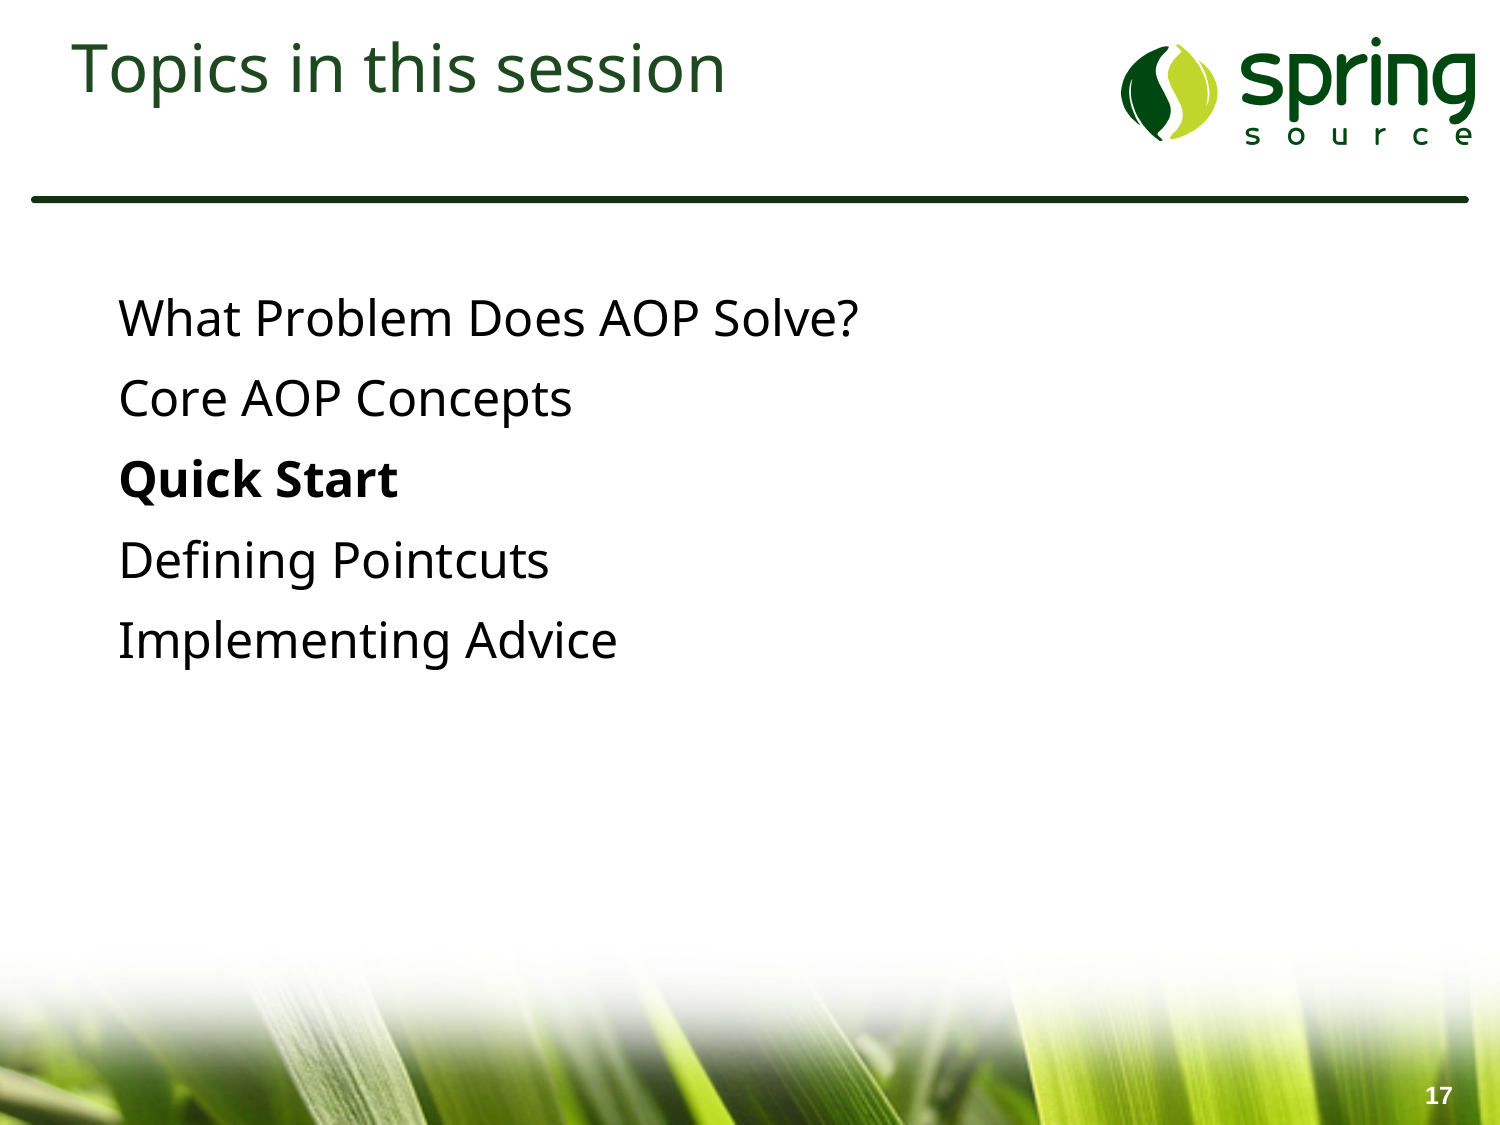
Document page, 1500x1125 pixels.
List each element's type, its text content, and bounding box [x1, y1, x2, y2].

title Topics in this session [56, 13, 1089, 176]
list What Problem Does AOP Solve? Core AOP Concepts Quick Start Defining Pointcuts Implementing Advice [103, 275, 1394, 938]
picture [1121, 37, 1475, 145]
picture [0, 944, 1500, 1125]
